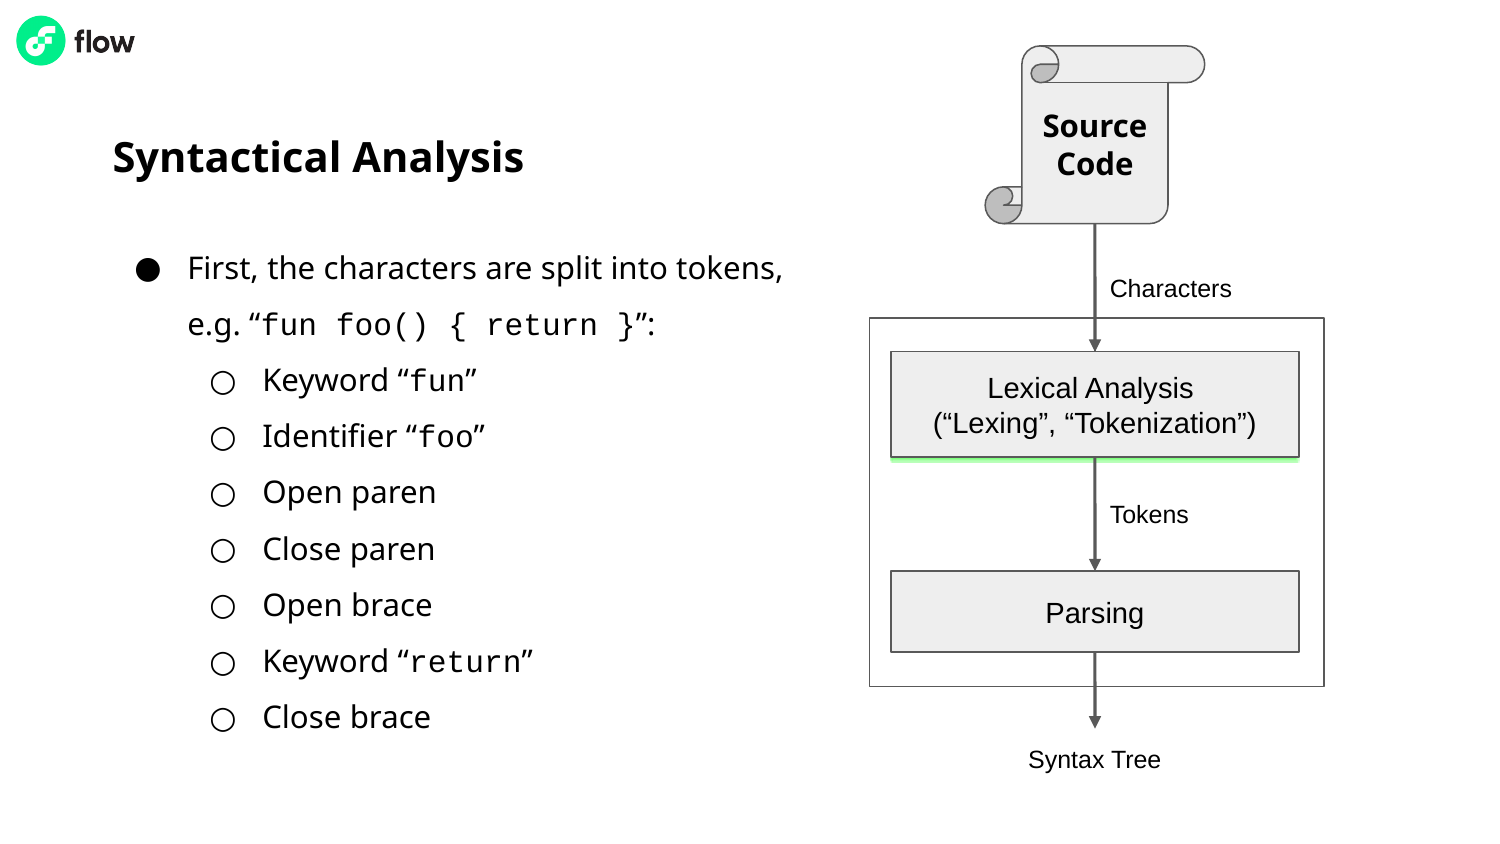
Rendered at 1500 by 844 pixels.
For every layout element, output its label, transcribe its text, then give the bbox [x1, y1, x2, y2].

text_box First, the characters are split into tokens, e.g. “fun foo() { return }”: Keyword “fun” Identifier “foo” Open paren Close paren Open brace Keyword “return” Close brace [97, 214, 843, 777]
text_box Syntax Tree [1004, 728, 1186, 789]
text_box [1096, 318, 1324, 687]
text_box Syntactical Analysis [97, 115, 820, 197]
picture [14, 14, 137, 67]
text_box [869, 318, 1094, 687]
text_box Source Code [1005, 45, 1205, 224]
text_box Parsing [890, 571, 1299, 653]
text_box Tokens [1094, 483, 1276, 544]
text_box Lexical Analysis (“Lexing”, “Tokenization”) [890, 351, 1299, 457]
text_box Characters [1094, 257, 1276, 318]
